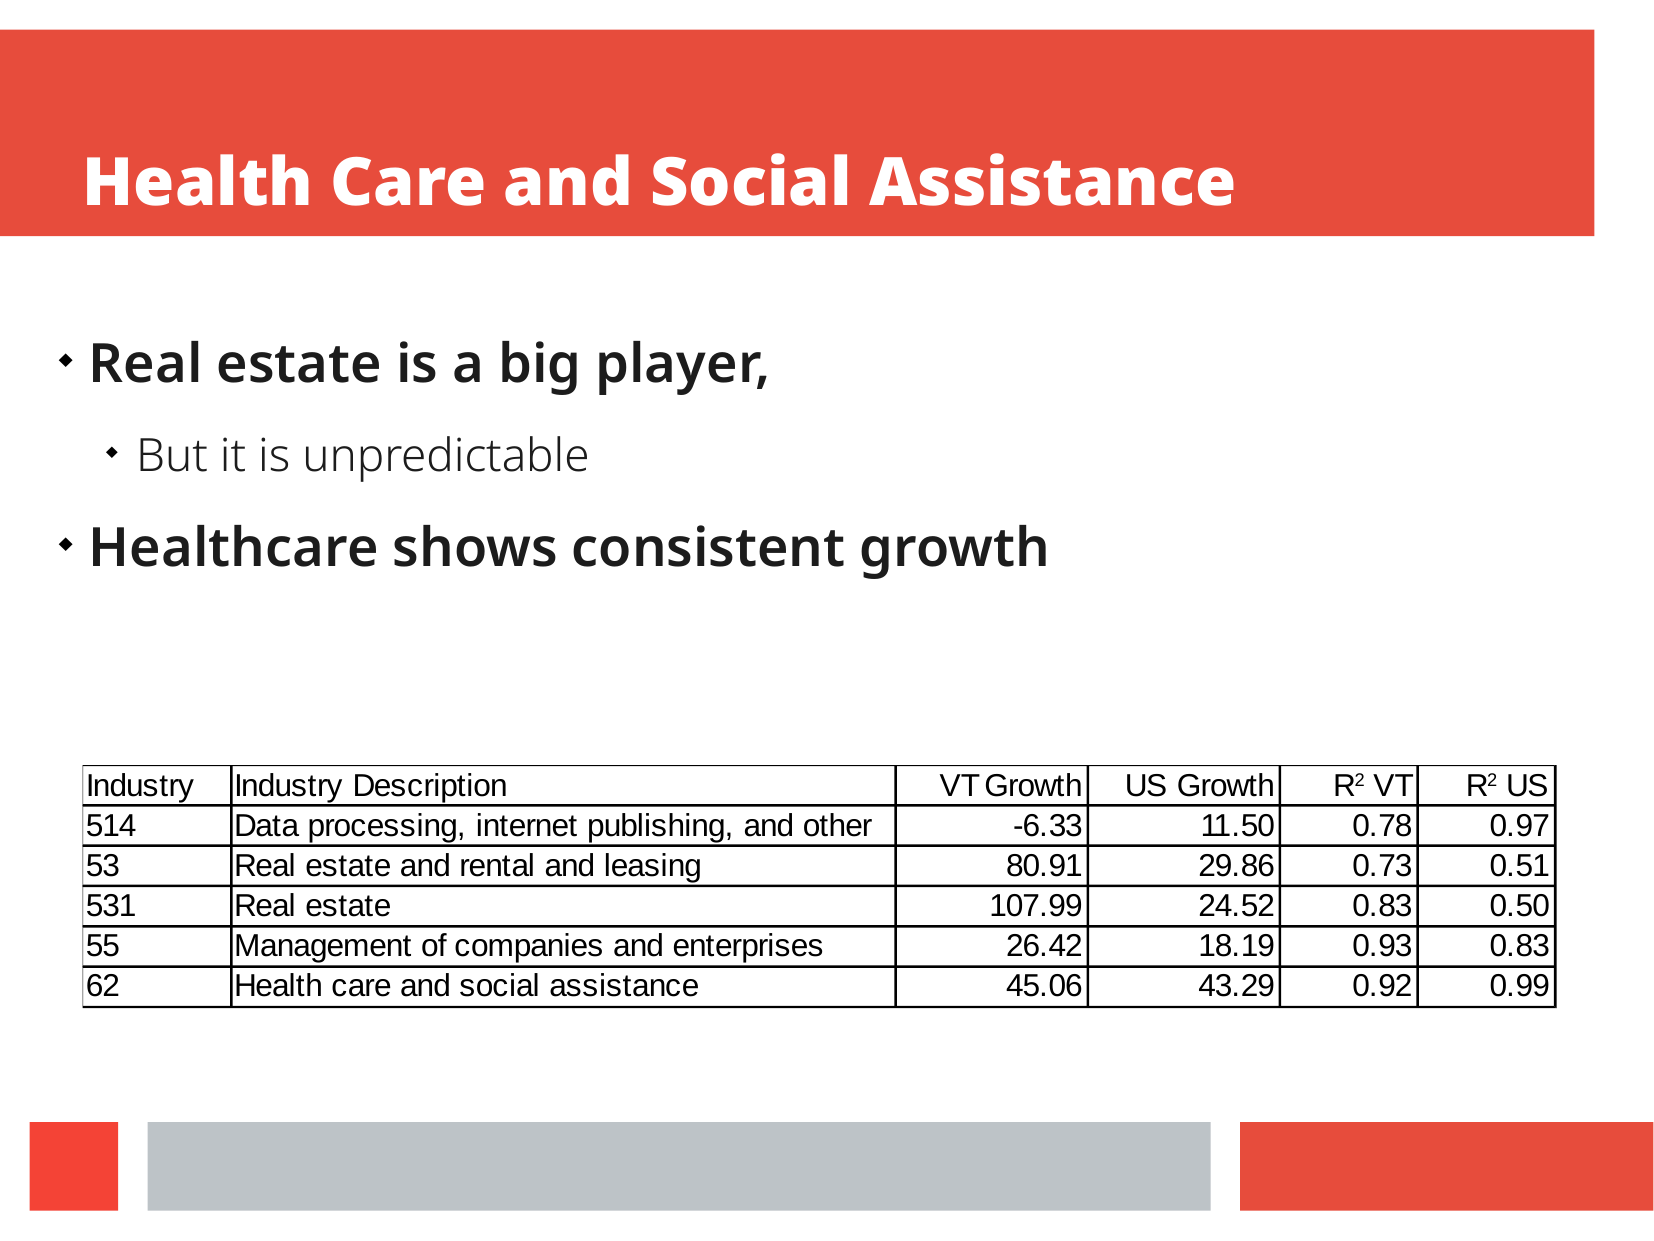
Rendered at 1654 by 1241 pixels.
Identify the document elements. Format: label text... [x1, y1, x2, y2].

chart [82, 765, 1559, 1010]
title Health Care and Social Assistance [82, 49, 1571, 226]
list Real estate is a big player, But it is unpredictable Healthcare shows consistent growth [59, 324, 1565, 1093]
